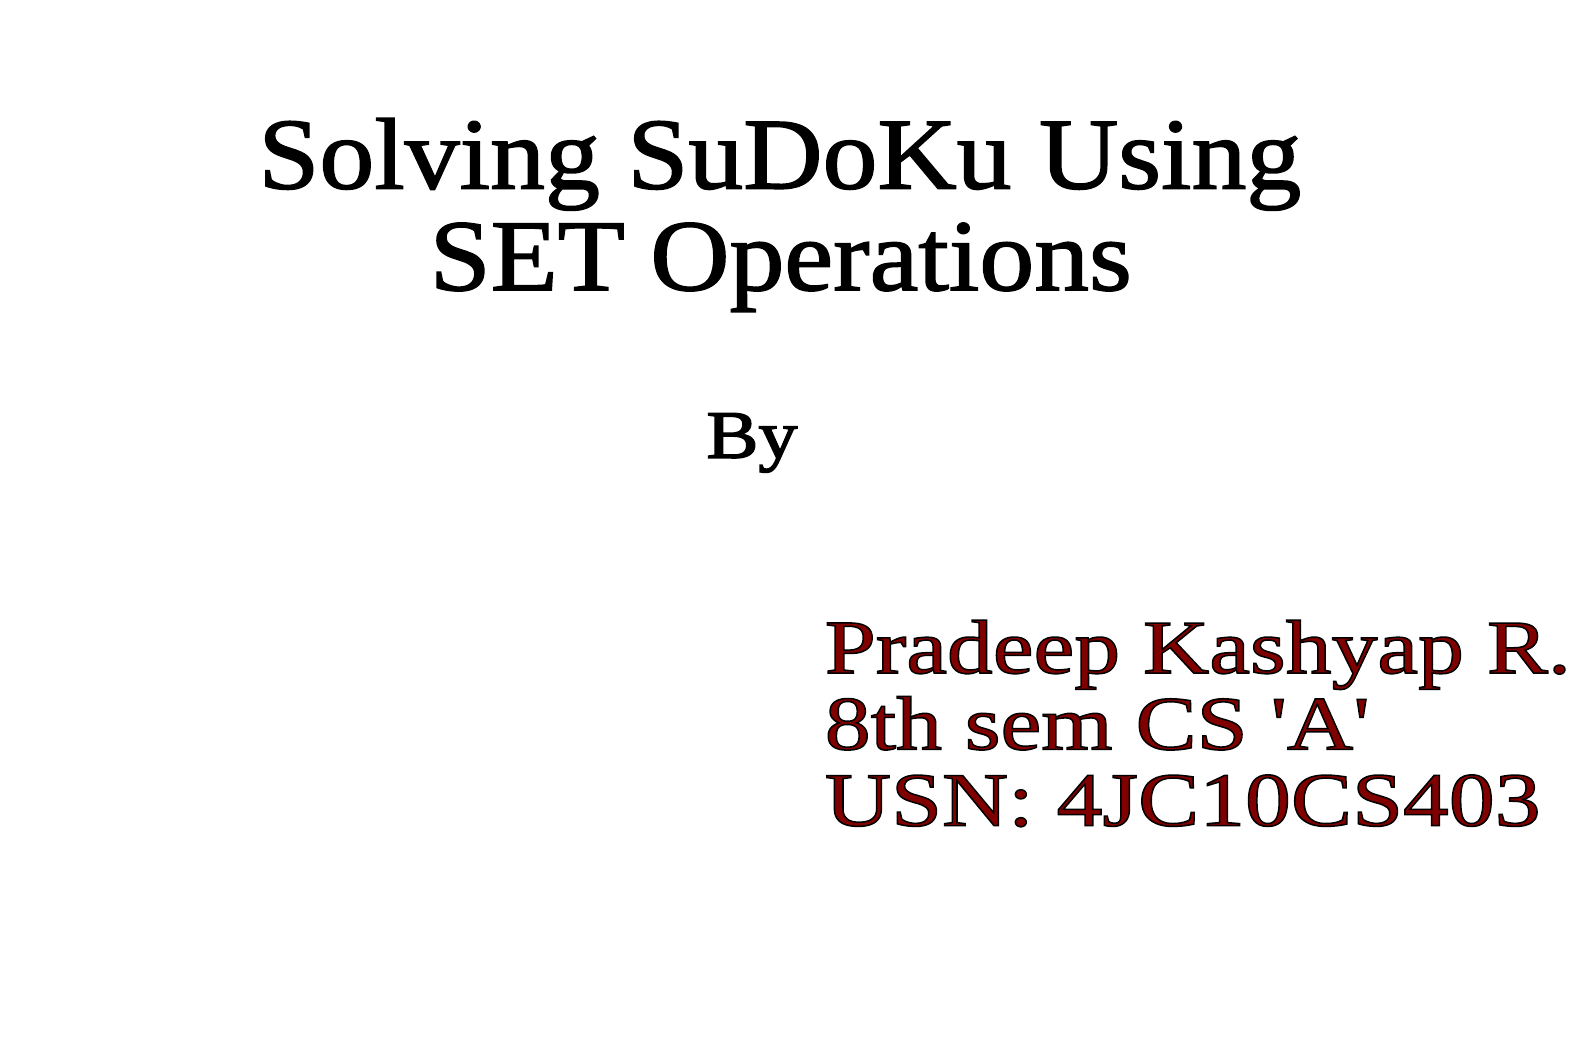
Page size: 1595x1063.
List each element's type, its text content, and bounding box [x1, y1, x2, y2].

text_box Pradeep Kashyap R. 8th sem CS 'A' USN: 4JC10CS403 [950, 620, 992, 674]
text_box Solving SuDoKu Using SET Operations [746, 122, 819, 189]
text_box Solving SuDoKu Using SET Operations [404, 141, 460, 190]
text_box Solving SuDoKu Using SET Operations [1163, 141, 1190, 189]
text_box Solving SuDoKu Using SET Operations [265, 121, 313, 190]
text_box Pradeep Kashyap R. 8th sem CS 'A' USN: 4JC10CS403 [1058, 775, 1102, 826]
text_box Pradeep Kashyap R. 8th sem CS 'A' USN: 4JC10CS403 [828, 698, 868, 751]
text_box Solving SuDoKu Using SET Operations [880, 122, 956, 189]
text_box Pradeep Kashyap R. 8th sem CS 'A' USN: 4JC10CS403 [1253, 637, 1283, 674]
text_box Pradeep Kashyap R. 8th sem CS 'A' USN: 4JC10CS403 [826, 775, 890, 827]
text_box Solving SuDoKu Using SET Operations [461, 141, 489, 189]
text_box Pradeep Kashyap R. 8th sem CS 'A' USN: 4JC10CS403 [996, 637, 1031, 674]
text_box Solving SuDoKu Using SET Operations [788, 242, 830, 292]
text_box Pradeep Kashyap R. 8th sem CS 'A' USN: 4JC10CS403 [1452, 774, 1492, 827]
text_box By [759, 426, 798, 473]
text_box Pradeep Kashyap R. 8th sem CS 'A' USN: 4JC10CS403 [1358, 775, 1398, 827]
text_box Solving SuDoKu Using SET Operations [951, 243, 978, 291]
text_box Pradeep Kashyap R. 8th sem CS 'A' USN: 4JC10CS403 [1202, 698, 1242, 751]
text_box Solving SuDoKu Using SET Operations [437, 222, 484, 292]
text_box Solving SuDoKu Using SET Operations [983, 242, 1031, 292]
text_box Pradeep Kashyap R. 8th sem CS 'A' USN: 4JC10CS403 [1104, 775, 1137, 827]
text_box Solving SuDoKu Using SET Operations [559, 223, 624, 291]
text_box Solving SuDoKu Using SET Operations [873, 242, 917, 292]
text_box Solving SuDoKu Using SET Operations [634, 121, 682, 190]
text_box Pradeep Kashyap R. 8th sem CS 'A' USN: 4JC10CS403 [1212, 637, 1249, 674]
text_box Solving SuDoKu Using SET Operations [1036, 242, 1088, 291]
text_box Solving SuDoKu Using SET Operations [835, 242, 869, 291]
text_box Pradeep Kashyap R. 8th sem CS 'A' USN: 4JC10CS403 [1004, 713, 1039, 751]
text_box Solving SuDoKu Using SET Operations [493, 223, 553, 291]
text_box Pradeep Kashyap R. 8th sem CS 'A' USN: 4JC10CS403 [1332, 637, 1378, 690]
text_box Pradeep Kashyap R. 8th sem CS 'A' USN: 4JC10CS403 [1499, 775, 1538, 827]
text_box Pradeep Kashyap R. 8th sem CS 'A' USN: 4JC10CS403 [968, 713, 998, 751]
text_box Solving SuDoKu Using SET Operations [919, 232, 949, 292]
text_box Solving SuDoKu Using SET Operations [689, 141, 742, 190]
text_box Solving SuDoKu Using SET Operations [549, 136, 598, 211]
text_box Pradeep Kashyap R. 8th sem CS 'A' USN: 4JC10CS403 [1286, 620, 1331, 674]
text_box Pradeep Kashyap R. 8th sem CS 'A' USN: 4JC10CS403 [1294, 775, 1348, 827]
text_box Pradeep Kashyap R. 8th sem CS 'A' USN: 4JC10CS403 [1145, 623, 1209, 674]
text_box Solving SuDoKu Using SET Operations [1194, 140, 1245, 189]
text_box Solving SuDoKu Using SET Operations [731, 242, 781, 312]
text_box Pradeep Kashyap R. 8th sem CS 'A' USN: 4JC10CS403 [944, 775, 1007, 826]
text_box Solving SuDoKu Using SET Operations [958, 141, 1010, 190]
text_box Pradeep Kashyap R. 8th sem CS 'A' USN: 4JC10CS403 [1075, 637, 1117, 690]
text_box Pradeep Kashyap R. 8th sem CS 'A' USN: 4JC10CS403 [1489, 623, 1548, 674]
text_box Solving SuDoKu Using SET Operations [654, 222, 726, 292]
text_box Pradeep Kashyap R. 8th sem CS 'A' USN: 4JC10CS403 [1404, 775, 1448, 826]
text_box Pradeep Kashyap R. 8th sem CS 'A' USN: 4JC10CS403 [827, 622, 873, 674]
text_box Solving SuDoKu Using SET Operations [492, 140, 544, 189]
text_box Solving SuDoKu Using SET Operations [1122, 140, 1158, 190]
text_box Solving SuDoKu Using SET Operations [1093, 242, 1128, 292]
text_box Pradeep Kashyap R. 8th sem CS 'A' USN: 4JC10CS403 [1287, 698, 1353, 750]
text_box Solving SuDoKu Using SET Operations [323, 140, 371, 190]
text_box Pradeep Kashyap R. 8th sem CS 'A' USN: 4JC10CS403 [1380, 637, 1417, 674]
text_box Pradeep Kashyap R. 8th sem CS 'A' USN: 4JC10CS403 [877, 637, 906, 674]
text_box Pradeep Kashyap R. 8th sem CS 'A' USN: 4JC10CS403 [1037, 637, 1072, 674]
text_box Pradeep Kashyap R. 8th sem CS 'A' USN: 4JC10CS403 [1043, 713, 1112, 750]
text_box Pradeep Kashyap R. 8th sem CS 'A' USN: 4JC10CS403 [1141, 775, 1195, 827]
text_box Solving SuDoKu Using SET Operations [826, 140, 874, 190]
text_box Pradeep Kashyap R. 8th sem CS 'A' USN: 4JC10CS403 [1207, 775, 1240, 826]
text_box Pradeep Kashyap R. 8th sem CS 'A' USN: 4JC10CS403 [1248, 774, 1288, 827]
text_box By [708, 413, 755, 459]
text_box Pradeep Kashyap R. 8th sem CS 'A' USN: 4JC10CS403 [909, 637, 946, 674]
text_box Pradeep Kashyap R. 8th sem CS 'A' USN: 4JC10CS403 [897, 775, 937, 827]
text_box Pradeep Kashyap R. 8th sem CS 'A' USN: 4JC10CS403 [1419, 637, 1461, 690]
text_box Solving SuDoKu Using SET Operations [1251, 136, 1300, 211]
text_box Pradeep Kashyap R. 8th sem CS 'A' USN: 4JC10CS403 [897, 696, 941, 750]
text_box Solving SuDoKu Using SET Operations [1041, 121, 1117, 190]
text_box Pradeep Kashyap R. 8th sem CS 'A' USN: 4JC10CS403 [1139, 698, 1192, 751]
text_box Pradeep Kashyap R. 8th sem CS 'A' USN: 4JC10CS403 [871, 706, 896, 751]
text_box Solving SuDoKu Using SET Operations [376, 118, 403, 189]
